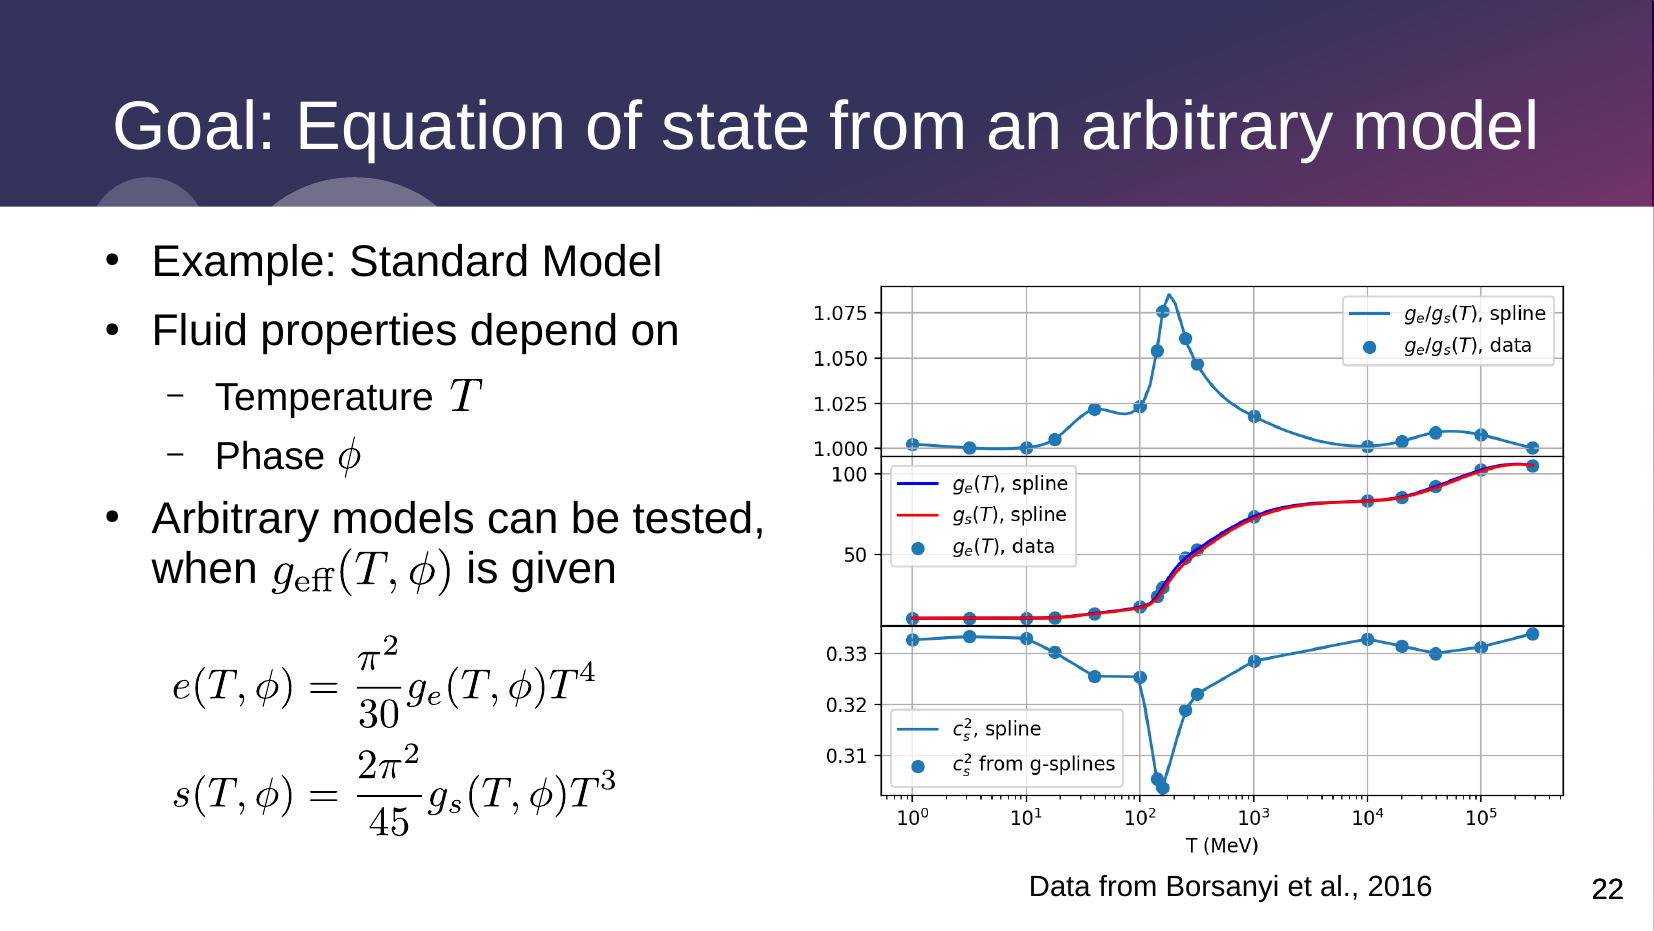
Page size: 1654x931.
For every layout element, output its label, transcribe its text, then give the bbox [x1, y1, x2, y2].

picture [269, 546, 452, 598]
picture [449, 379, 483, 411]
picture [336, 436, 361, 478]
picture [169, 633, 617, 838]
title Goal: Equation of state from an arbitrary model [88, 44, 1565, 207]
list Example: Standard Model Fluid properties depend on Temperature Phase Arbitrary models can be tested, when is given [88, 236, 771, 651]
text_box Data from Borsanyi et al., 2016 [1014, 862, 1451, 910]
picture [771, 207, 1651, 868]
